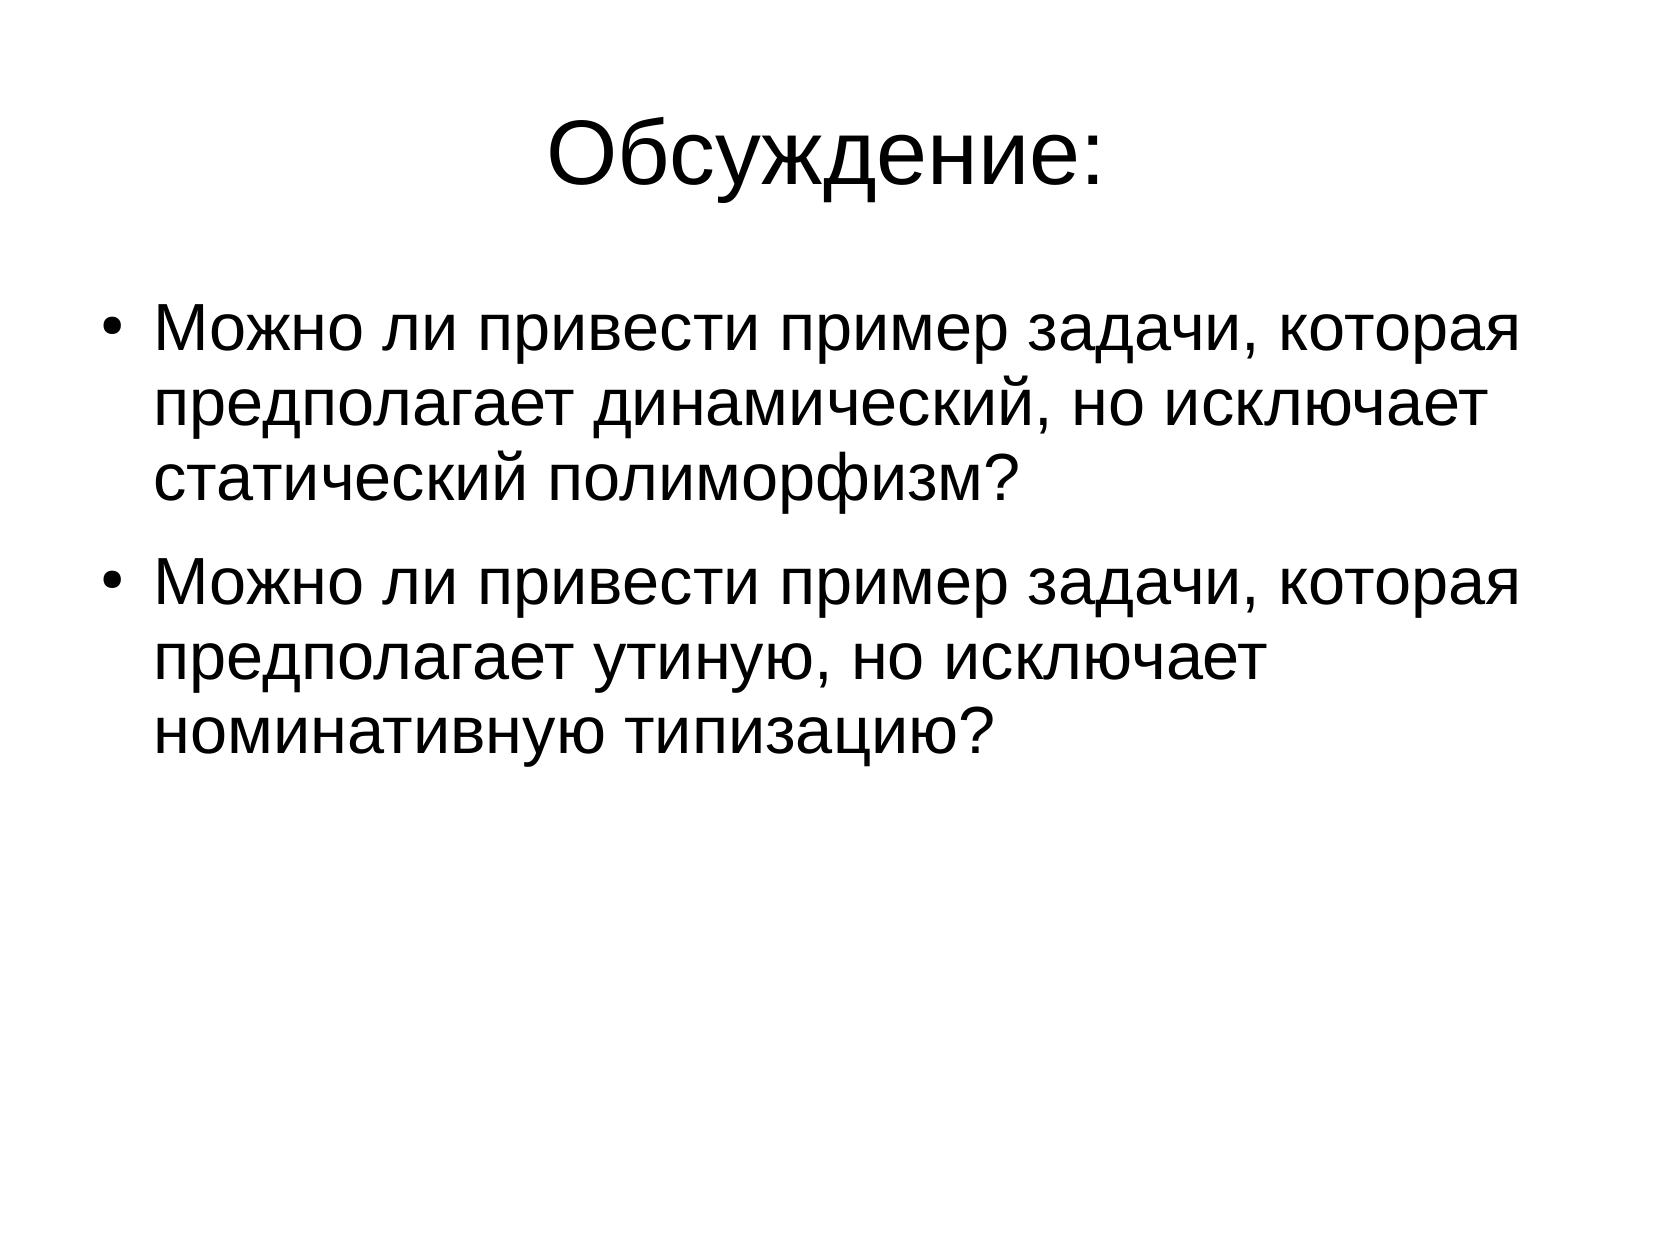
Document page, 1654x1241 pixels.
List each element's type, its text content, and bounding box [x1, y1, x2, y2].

title Обсуждение: [82, 49, 1571, 257]
list Можно ли привести пример задачи, которая предполагает динамический, но исключает статический полиморфизм? Можно ли привести пример задачи, которая предполагает утиную, но исключает номинативную типизацию? [82, 290, 1571, 1010]
